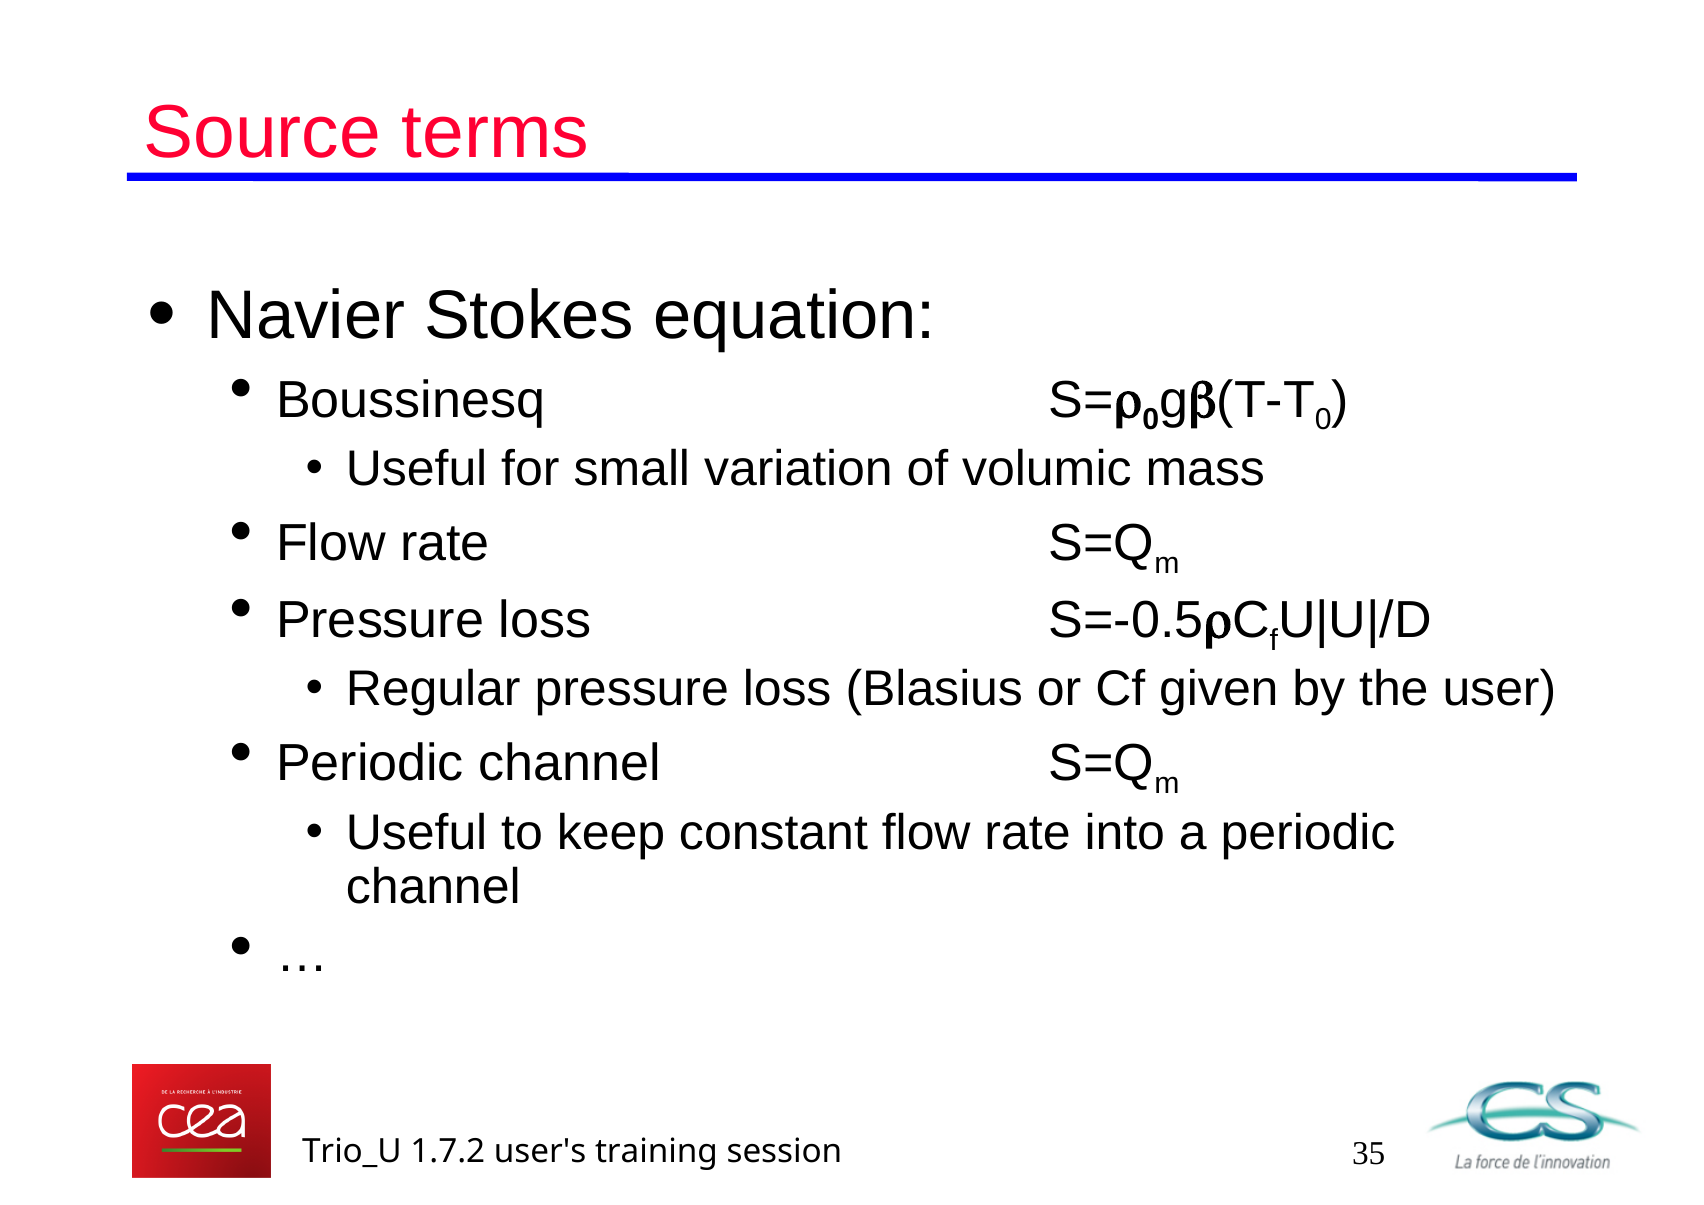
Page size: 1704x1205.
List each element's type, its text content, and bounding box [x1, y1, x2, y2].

picture [1423, 1072, 1648, 1179]
list Navier Stokes equation: Boussinesq S=0g(T-T0) Useful for small variation of volumic mass Flow rate S=Qm Pressure loss S=-0.5CfU|U|/D Regular pressure loss (Blasius or Cf given by the user) Periodic channel S=Qm Useful to keep constant flow rate into a periodic channel … [131, 271, 1580, 1074]
picture [132, 1074, 271, 1178]
title Source terms [127, 39, 1577, 215]
